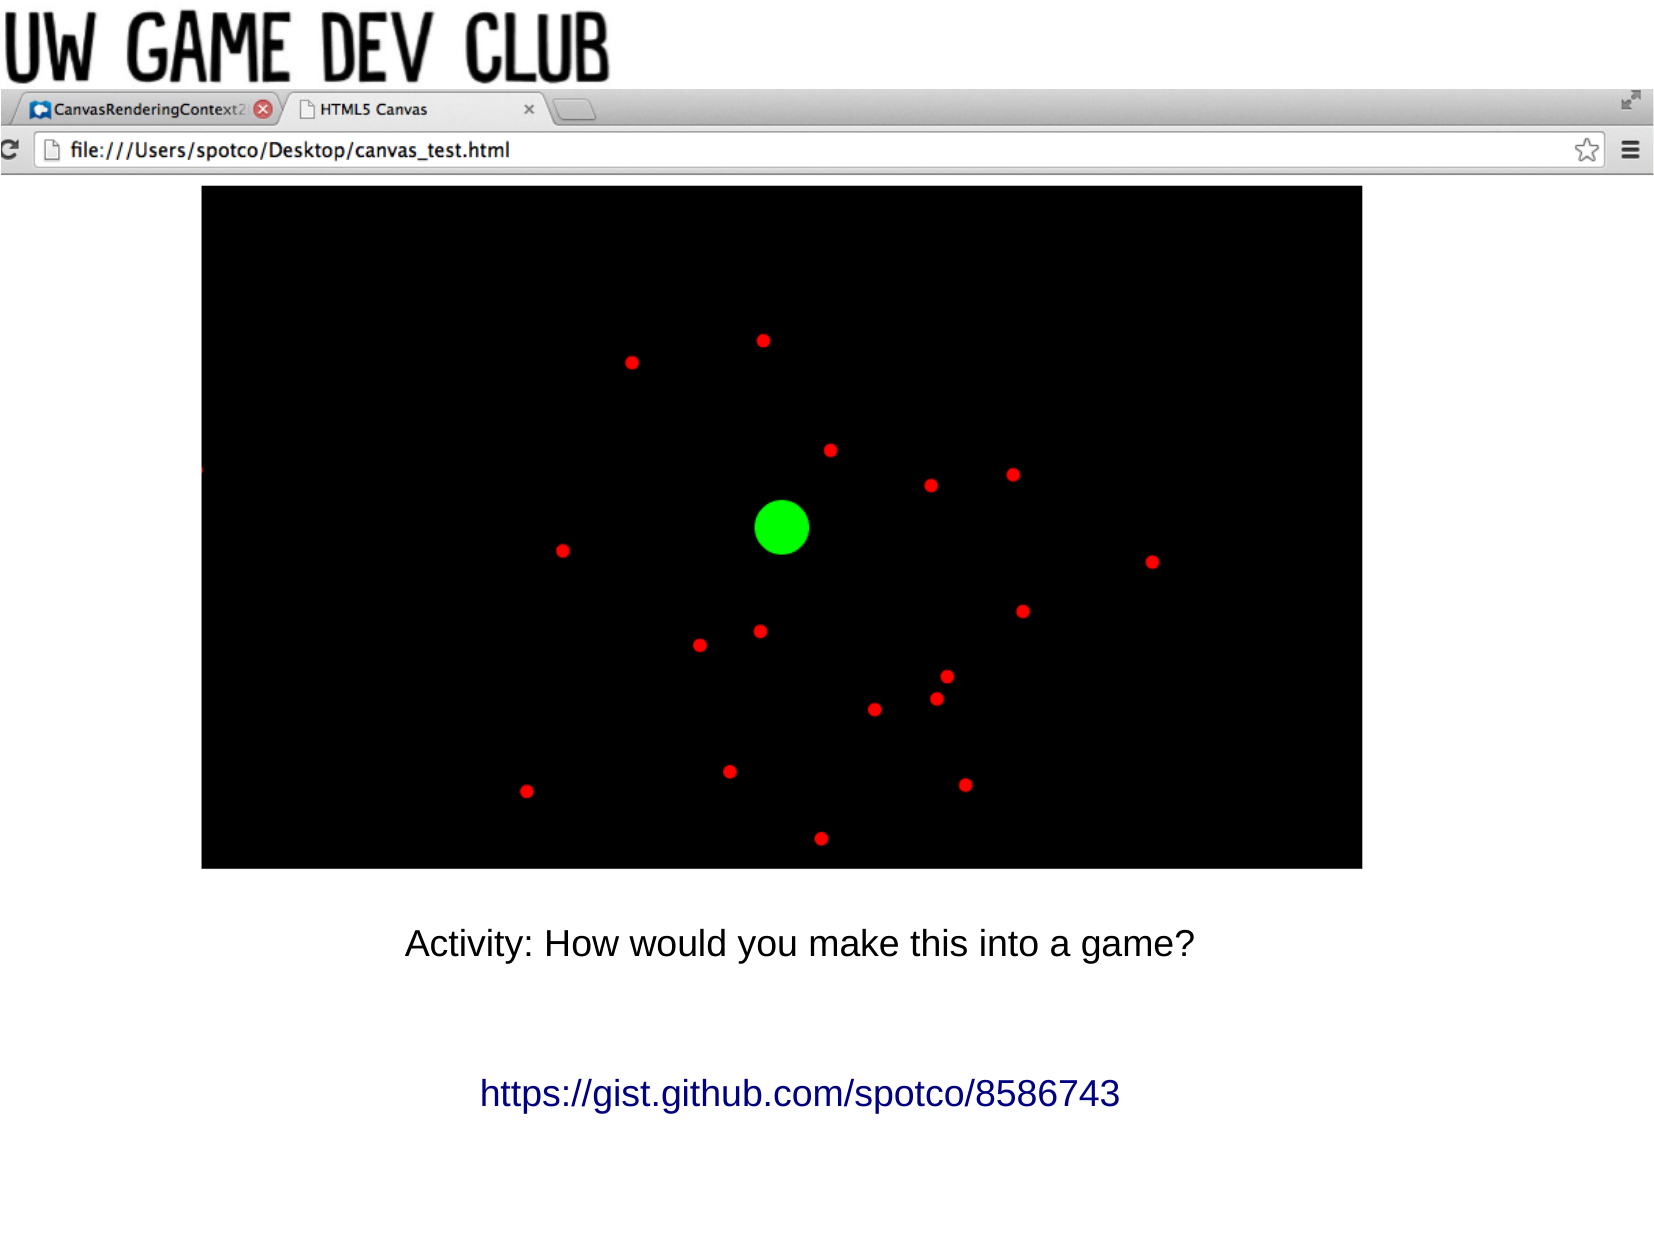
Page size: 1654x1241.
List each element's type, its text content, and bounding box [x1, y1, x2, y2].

text_box https://gist.github.com/spotco/8586743 [465, 1065, 1621, 1122]
picture [1, 0, 1654, 951]
text_box Activity: How would you make this into a game? [390, 915, 1366, 972]
